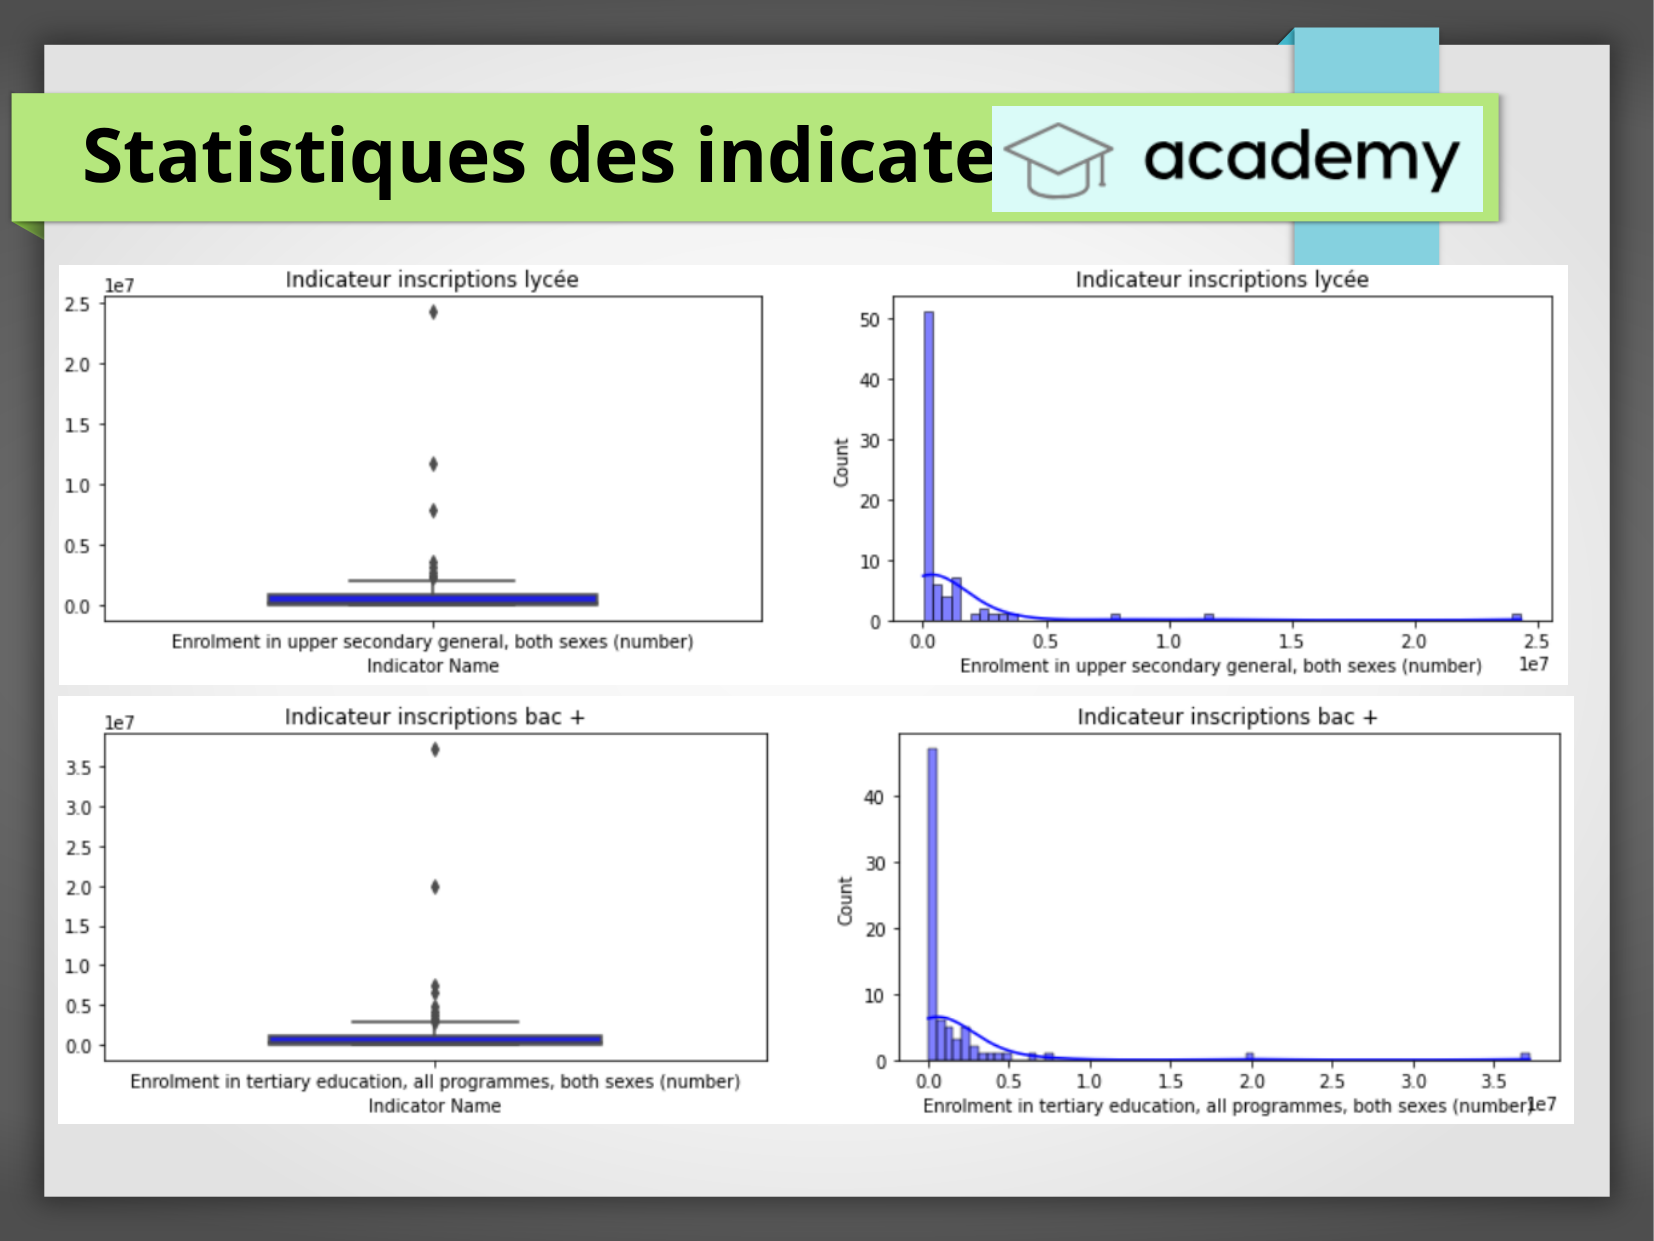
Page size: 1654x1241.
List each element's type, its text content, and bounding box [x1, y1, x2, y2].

title Statistiques des indicateurs [82, 94, 1264, 213]
picture [0, 0, 1654, 1241]
text_box [94, 389, 1571, 696]
